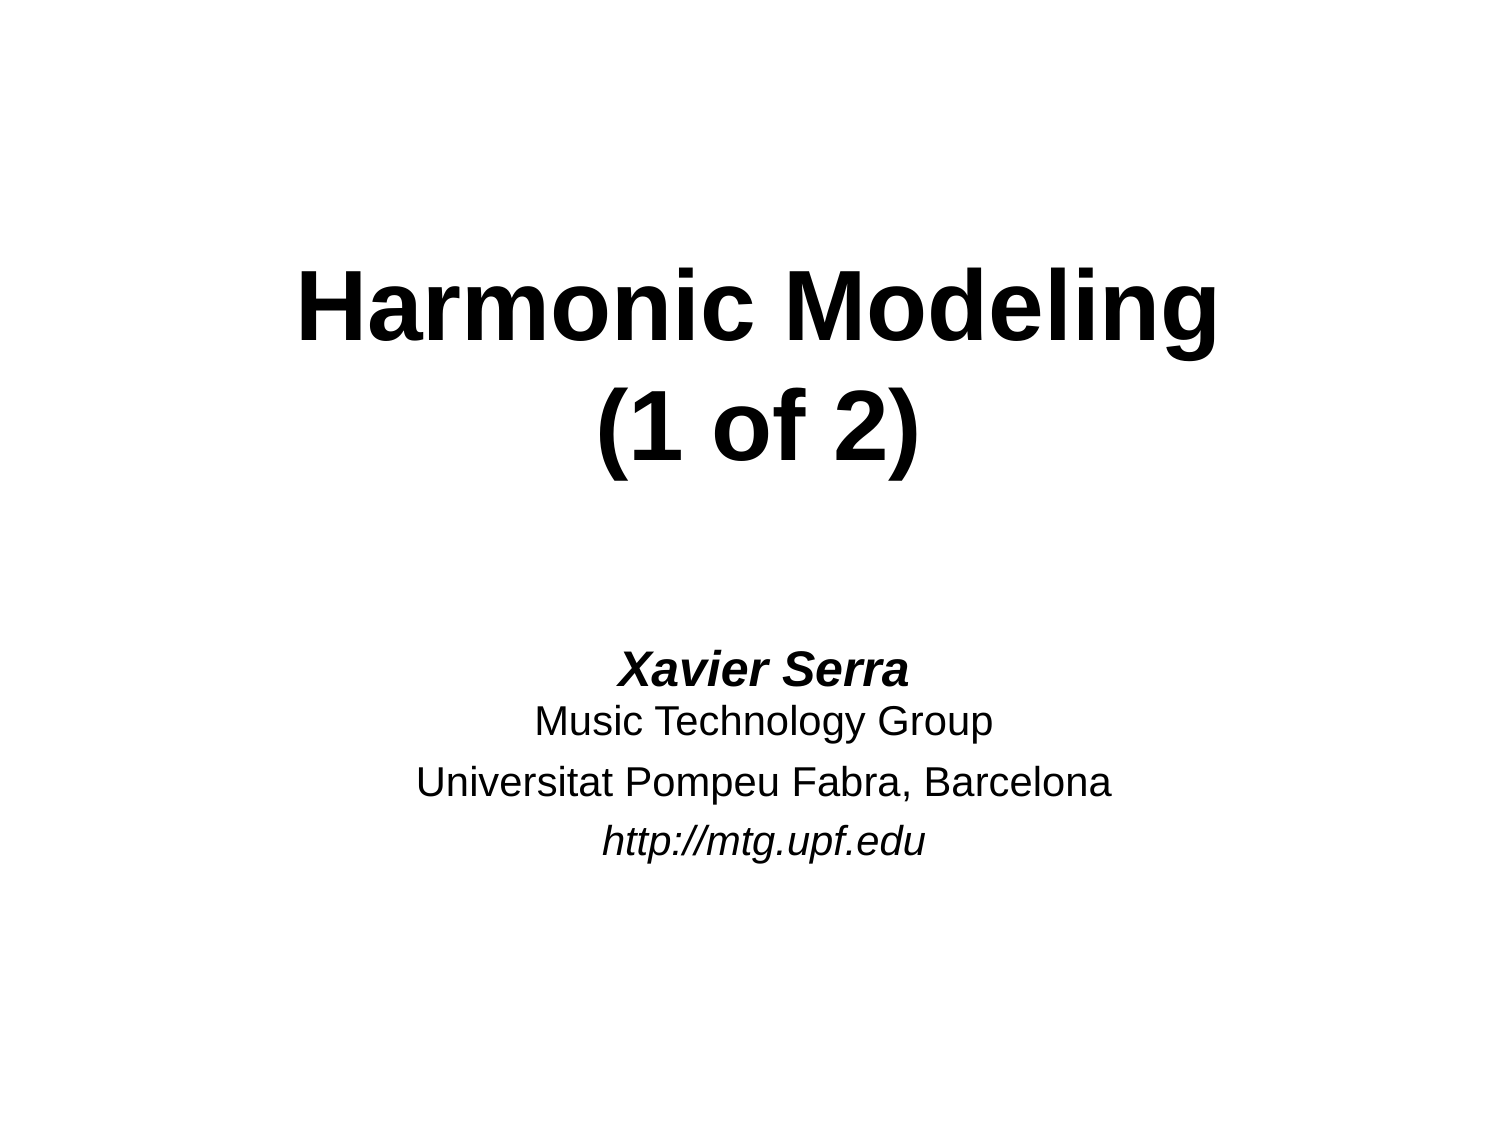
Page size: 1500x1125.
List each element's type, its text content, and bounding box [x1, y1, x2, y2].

text_box Xavier Serra Music Technology Group Universitat Pompeu Fabra, Barcelona http://mtg.upf.edu [307, 633, 1221, 964]
title Harmonic Modeling (1 of 2) [75, 90, 1406, 631]
